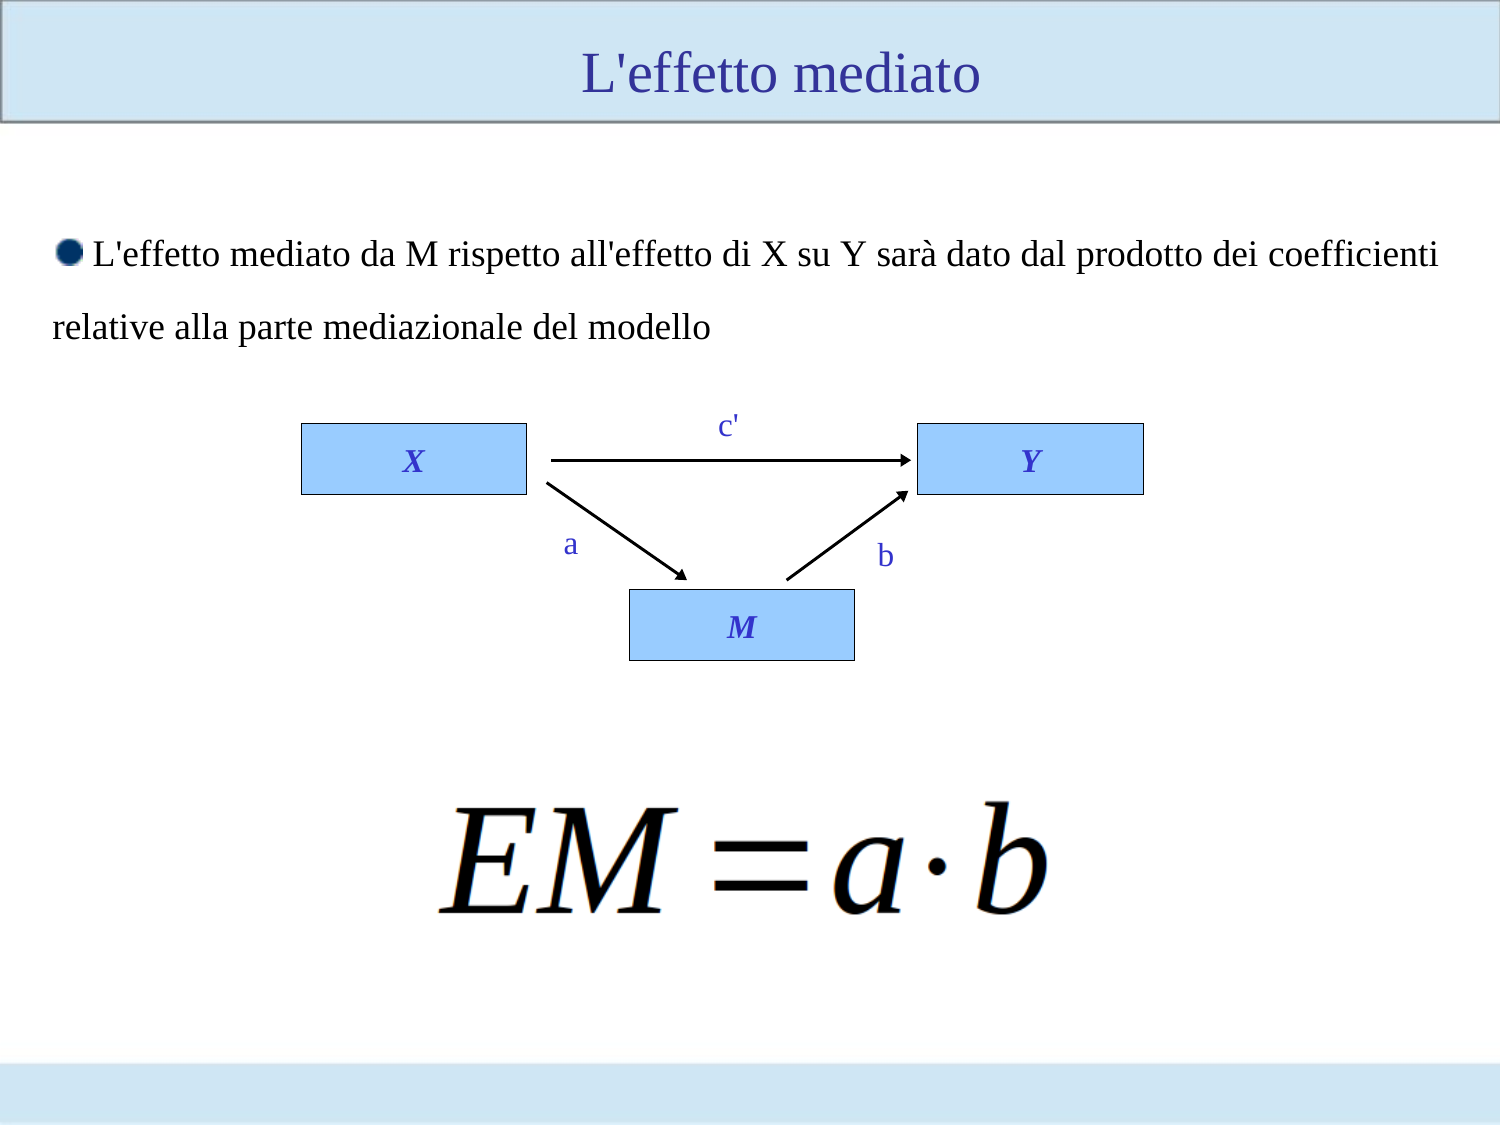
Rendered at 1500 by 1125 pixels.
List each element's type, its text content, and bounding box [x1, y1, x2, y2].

text_box c' [631, 396, 826, 503]
text_box b [789, 526, 983, 633]
text_box X [301, 423, 527, 495]
text_box Y [917, 423, 1144, 495]
title L'effetto mediato [249, 21, 1313, 117]
text_box a [474, 514, 668, 621]
text_box L'effetto mediato da M rispetto all'effetto di X su Y sarà dato dal prodotto dei coefficienti relative alla parte mediazionale del modello [37, 187, 1463, 355]
text_box M [629, 589, 855, 661]
picture [0, 0, 1500, 1125]
